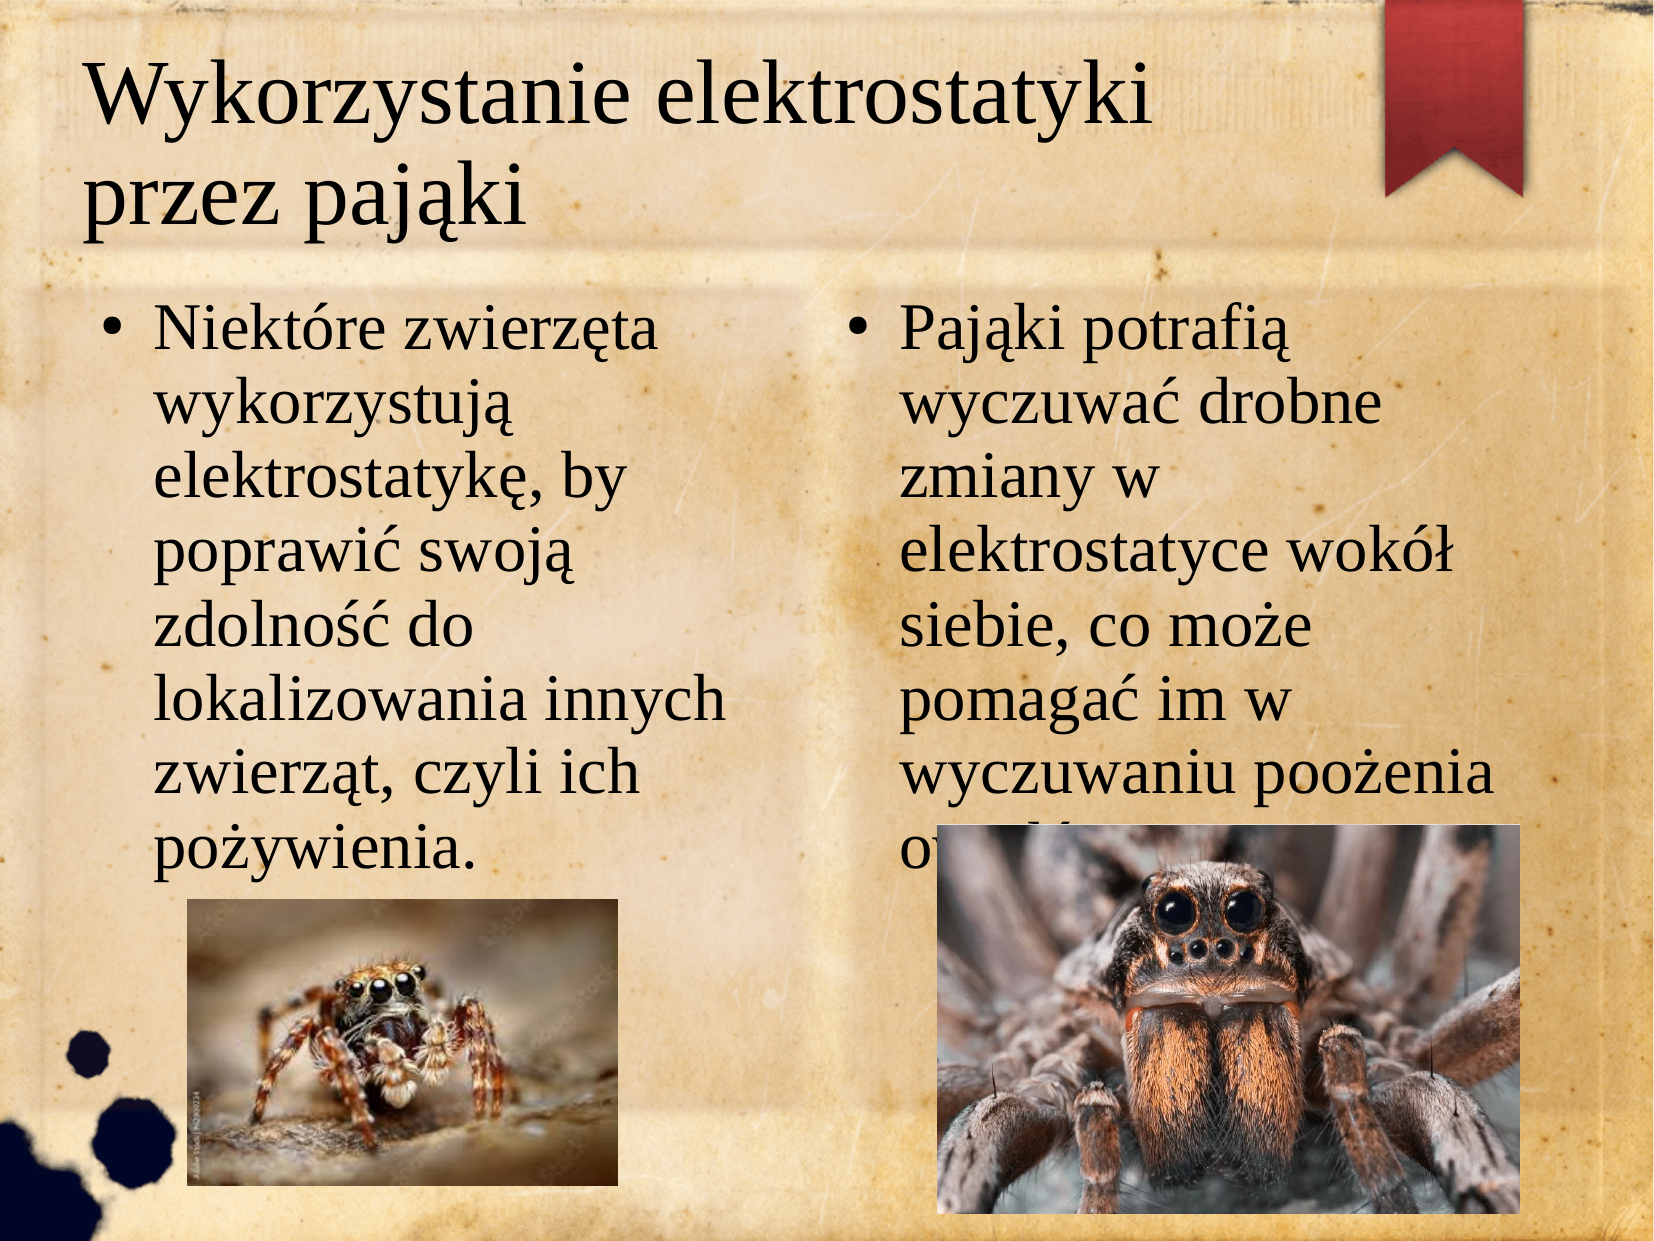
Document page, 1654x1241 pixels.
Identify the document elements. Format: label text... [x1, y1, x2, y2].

list Pająki potrafią wyczuwać drobne zmiany w elektrostatyce wokół siebie, co może pomagać im w wyczuwaniu poożenia owadów. [828, 290, 1539, 1010]
picture [0, 0, 1654, 1241]
list Niektóre zwierzęta wykorzystują elektrostatykę, by poprawić swoją zdolność do lokalizowania innych zwierząt, czyli ich pożywienia. [82, 290, 793, 1010]
title Wykorzystanie elektrostatyki przez pająki [82, 49, 1347, 237]
